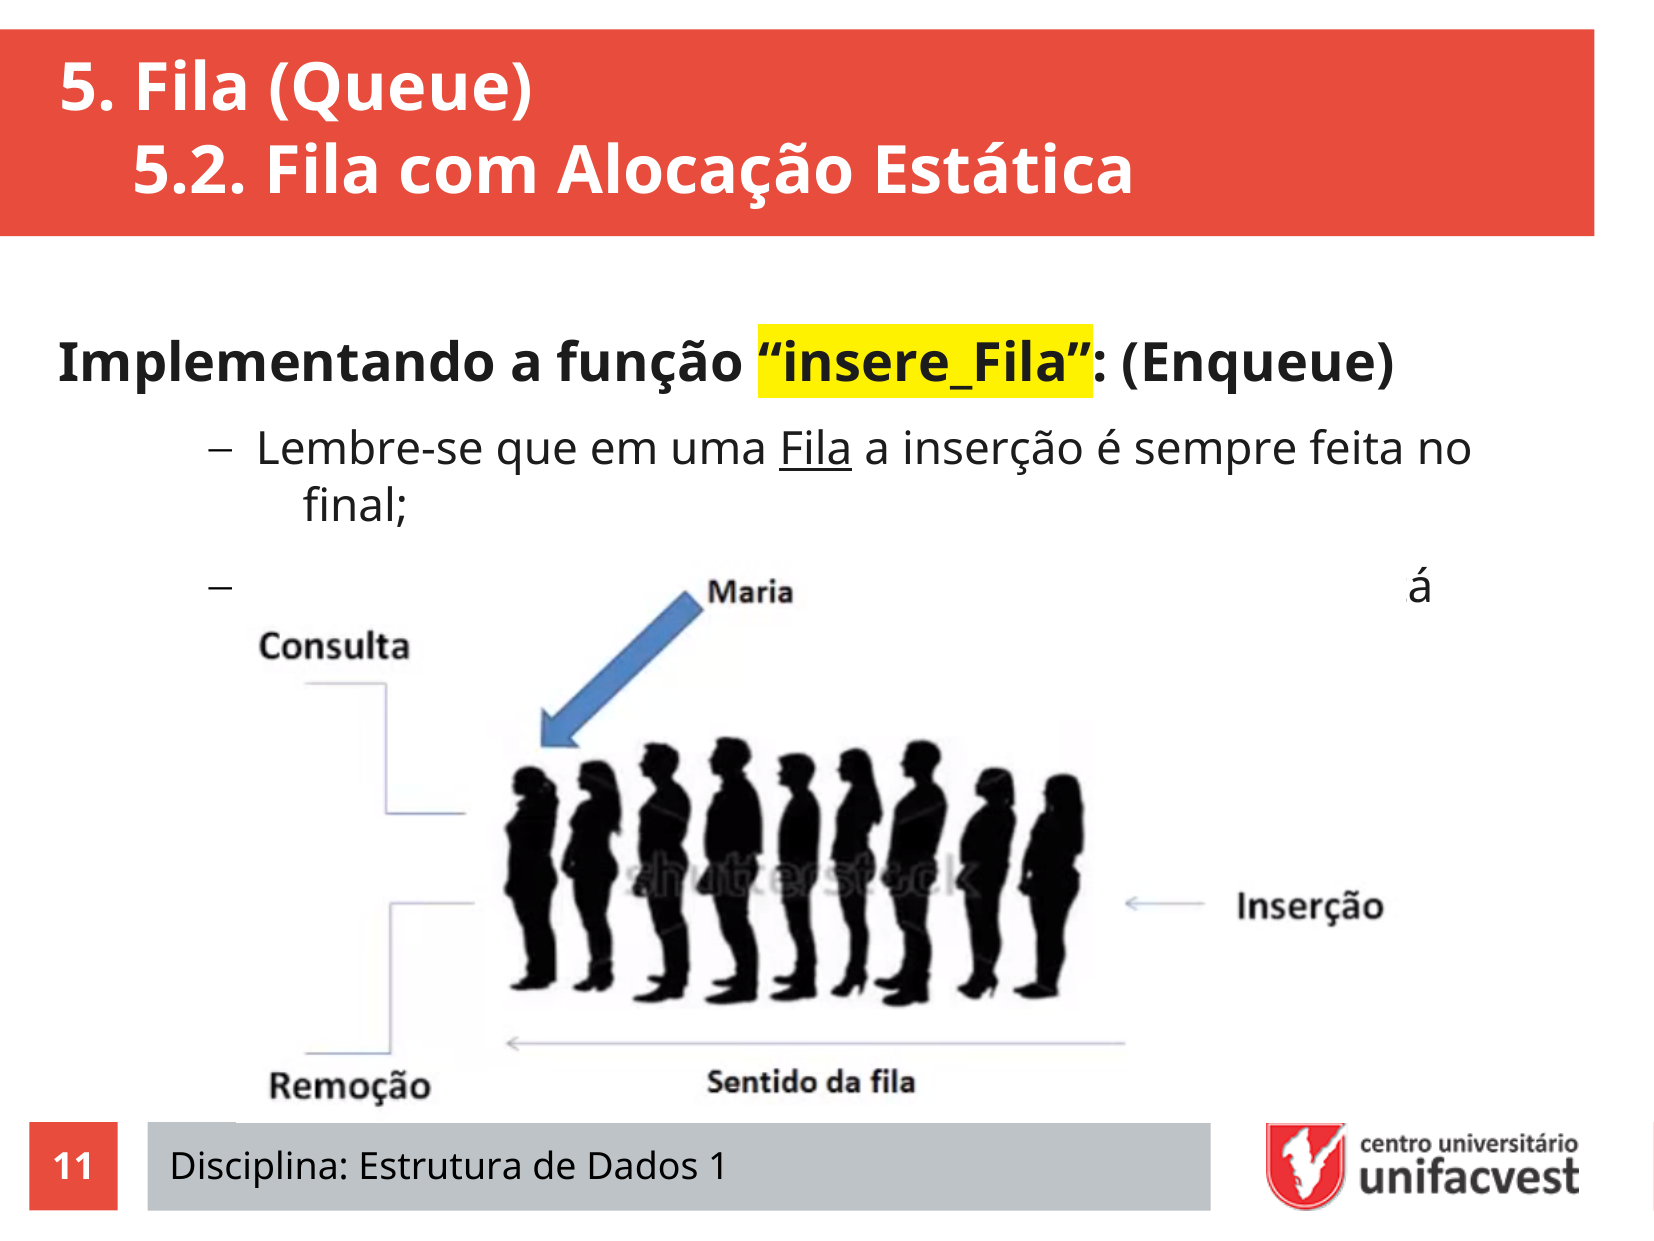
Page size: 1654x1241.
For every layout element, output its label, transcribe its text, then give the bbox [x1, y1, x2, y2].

picture [236, 549, 1579, 1211]
text_box [1238, 1120, 1654, 1212]
title 5. Fila (Queue) 5.2. Fila com Alocação Estática [59, 59, 1595, 207]
list Implementando a função “insere_Fila”: (Enqueue) Lembre-se que em uma Fila a inserção é sempre feita no final; Em uma Fila estática não podemos inserir quando está cheia; [59, 324, 1566, 1093]
text_box Disciplina: Estrutura de Dados 1 [154, 1132, 1205, 1196]
